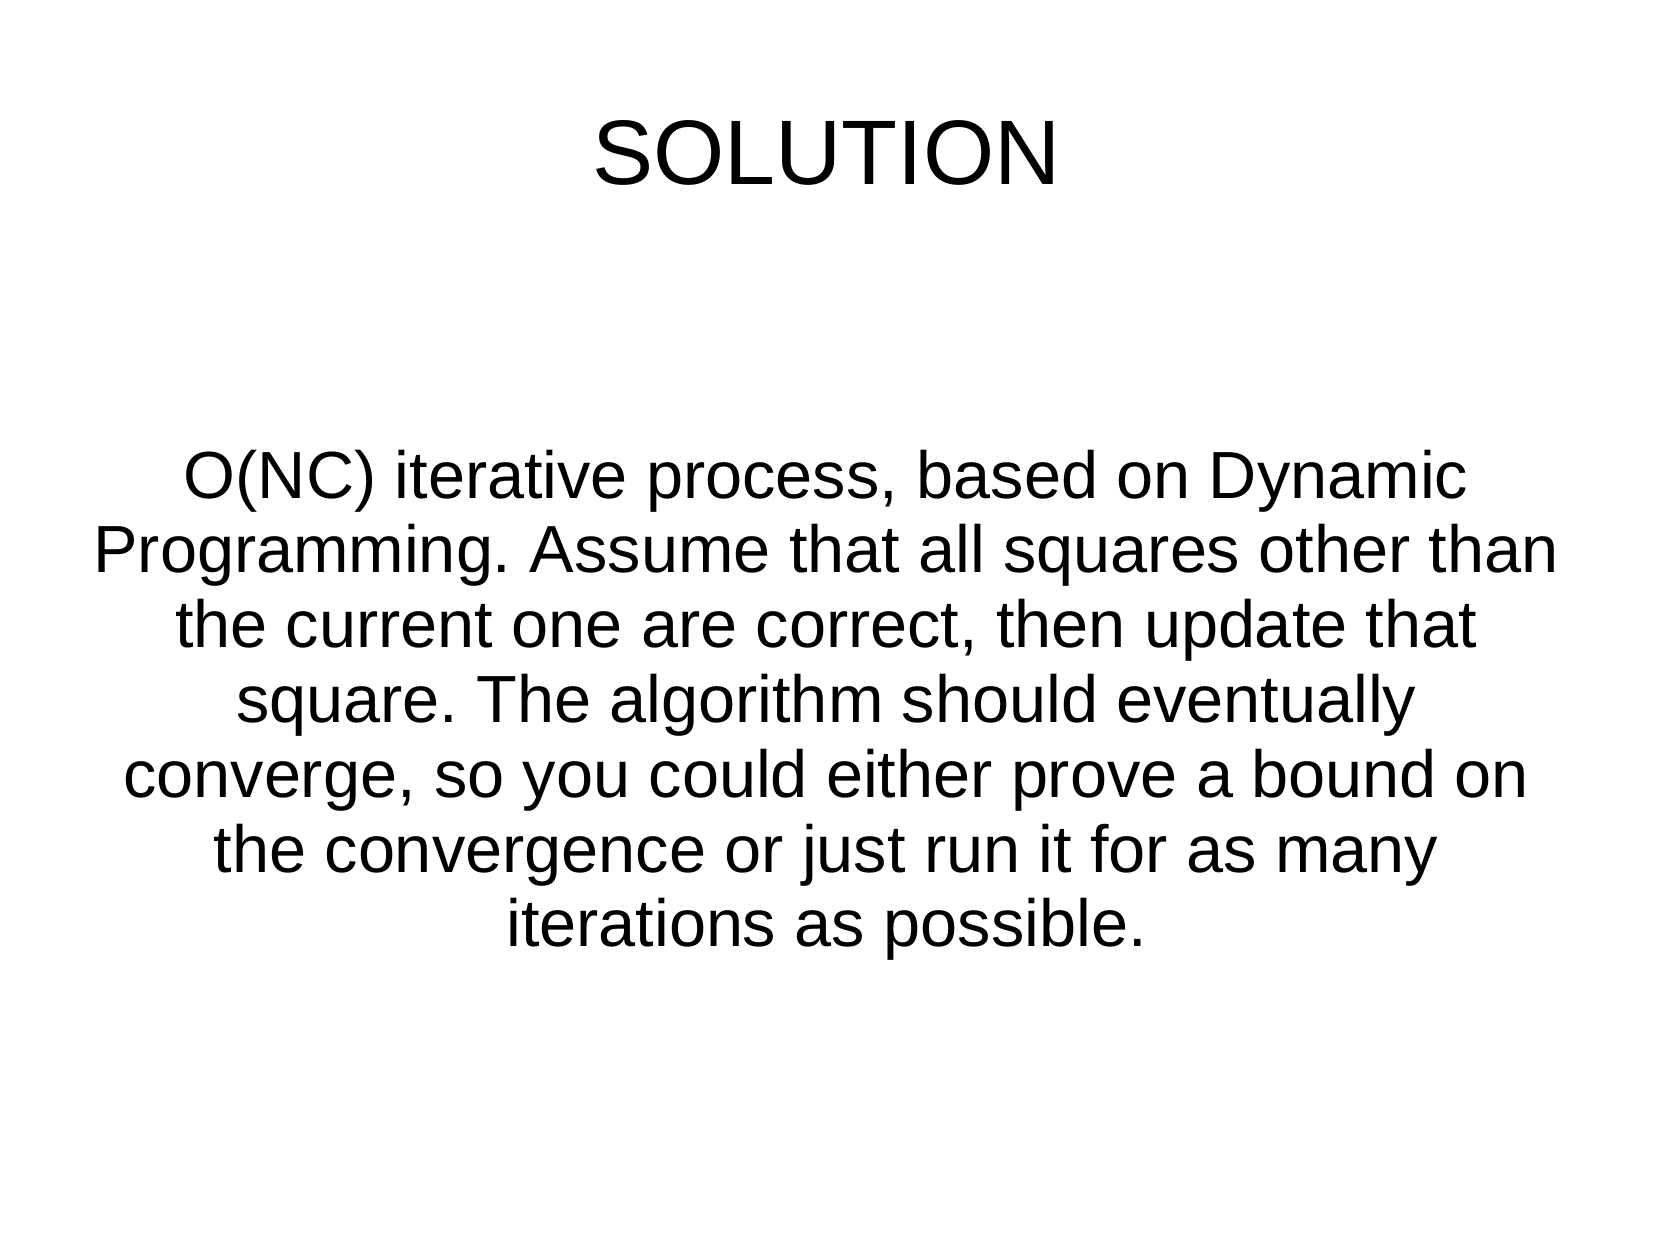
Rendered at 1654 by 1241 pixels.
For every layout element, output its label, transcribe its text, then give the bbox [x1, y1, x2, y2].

subtitle O(NC) iterative process, based on Dynamic Programming. Assume that all squares other than the current one are correct, then update that square. The algorithm should eventually converge, so you could either prove a bound on the convergence or just run it for as many iterations as possible. [82, 297, 1571, 1102]
title SOLUTION [82, 56, 1571, 250]
